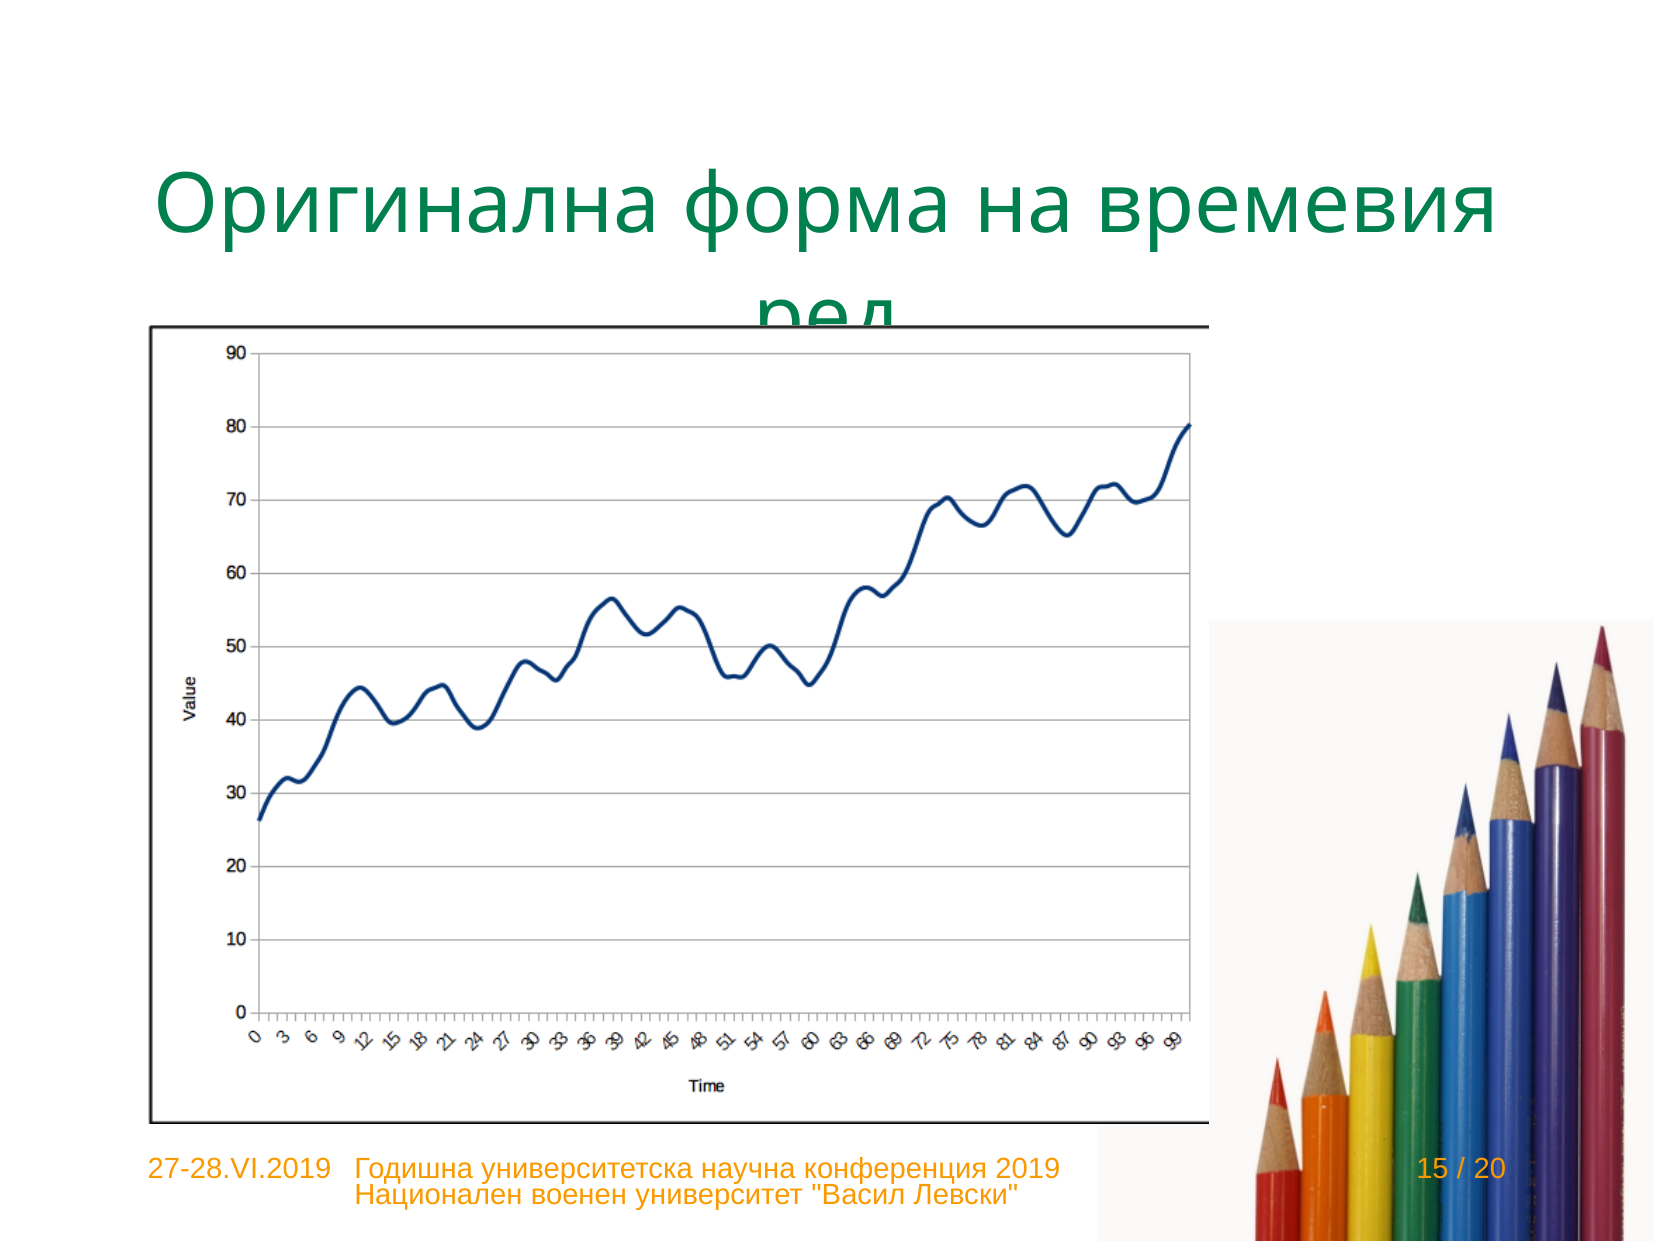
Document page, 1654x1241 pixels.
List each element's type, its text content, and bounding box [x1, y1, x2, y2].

picture [0, 0, 1654, 1241]
title Оригинална форма на времевия ред [147, 153, 1506, 361]
